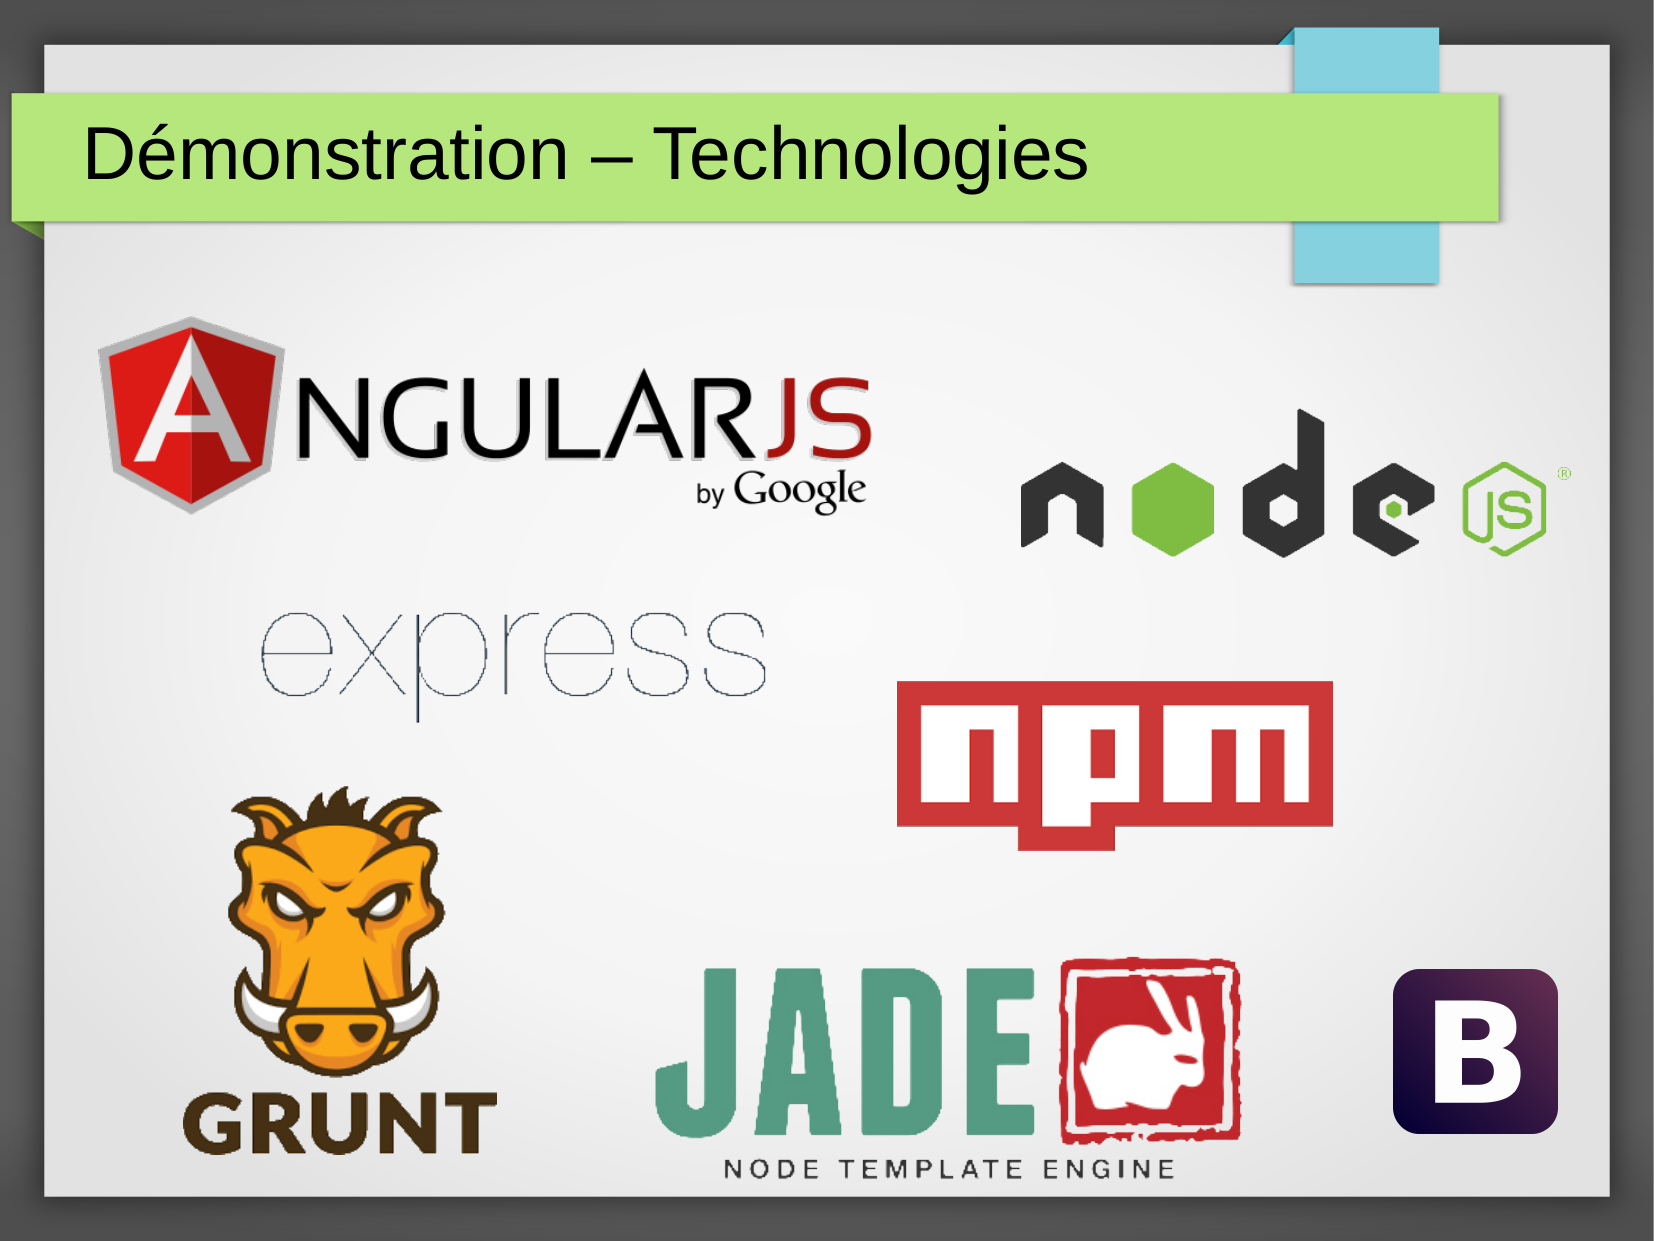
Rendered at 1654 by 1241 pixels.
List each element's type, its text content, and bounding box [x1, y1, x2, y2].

picture [0, 0, 1654, 1241]
title Démonstration – Technologies [82, 94, 1264, 213]
